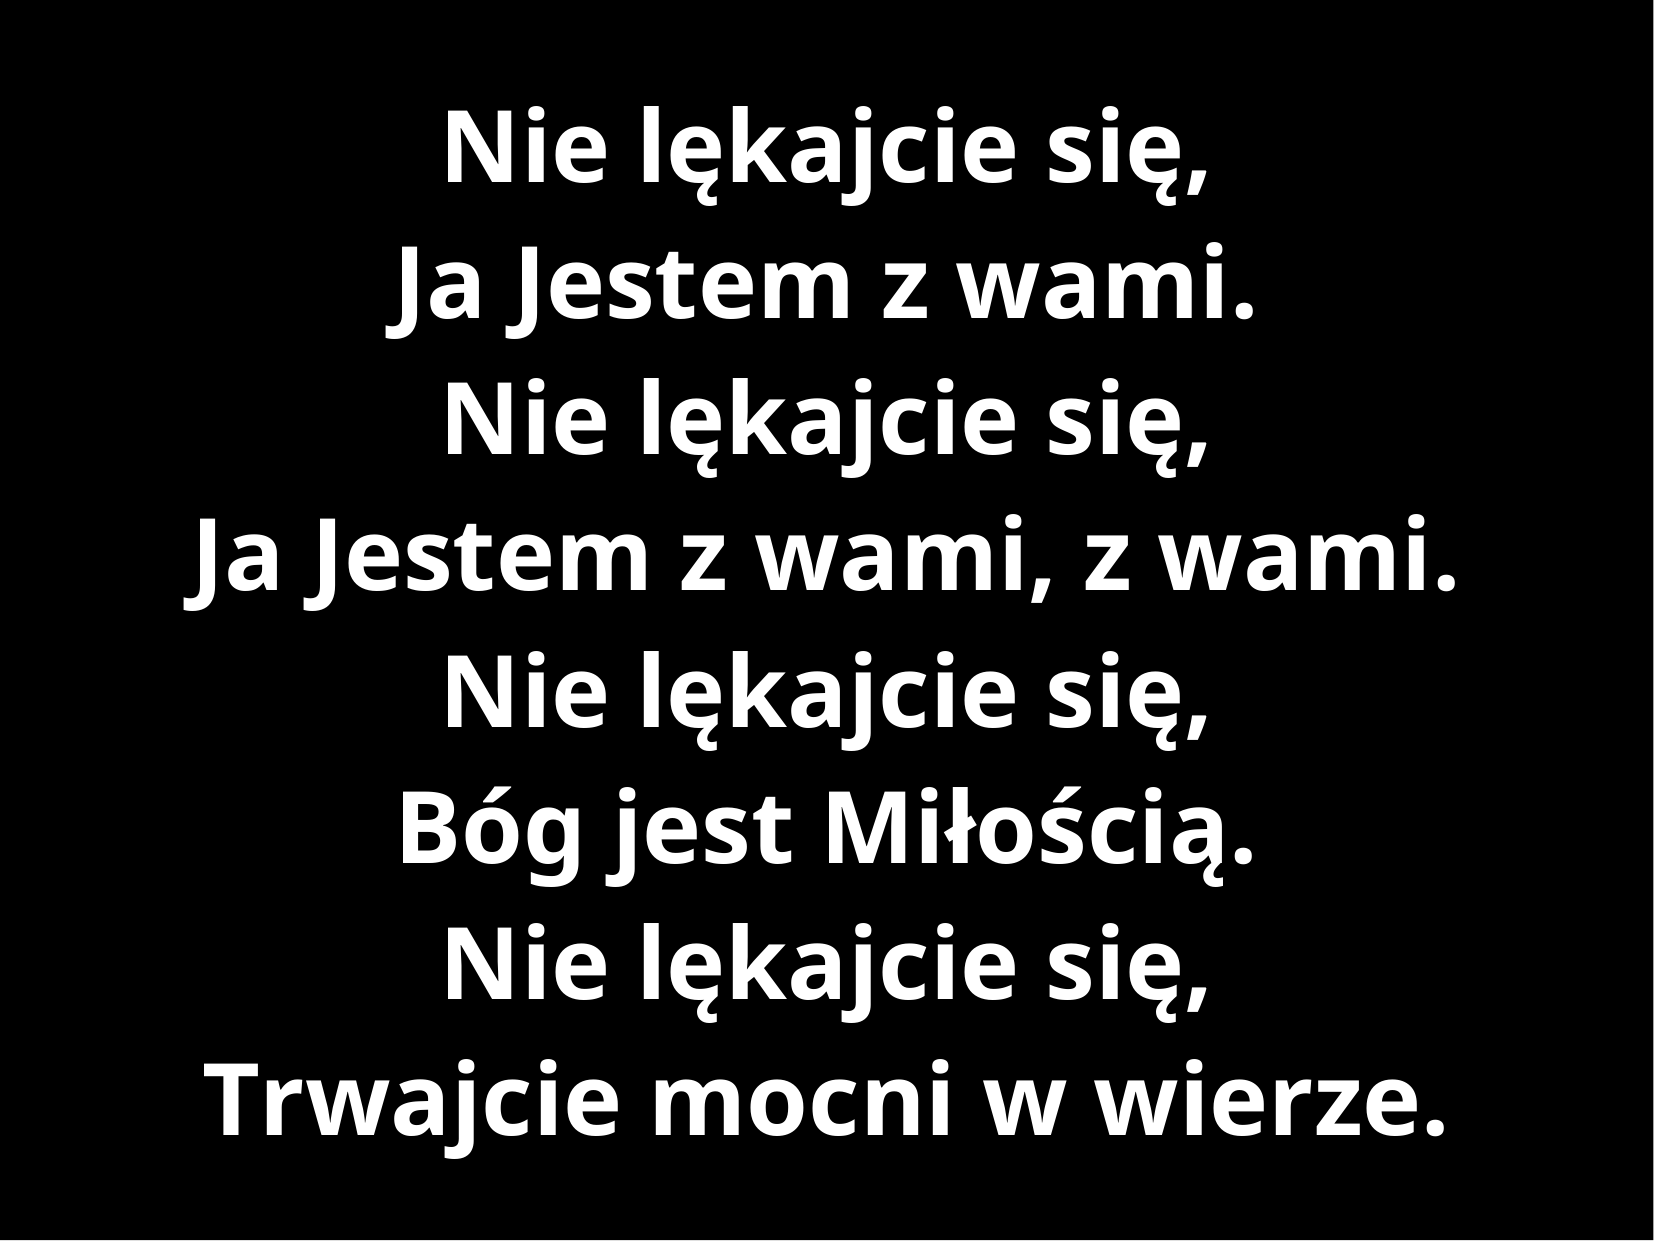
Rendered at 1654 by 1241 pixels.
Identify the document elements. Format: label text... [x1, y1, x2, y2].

title Nie lękajcie się, Ja Jestem z wami. Nie lękajcie się, Ja Jestem z wami, z wami. Nie lękajcie się, Bóg jest Miłością. Nie lękajcie się, Trwajcie mocni w wierze. [0, 0, 1654, 1241]
